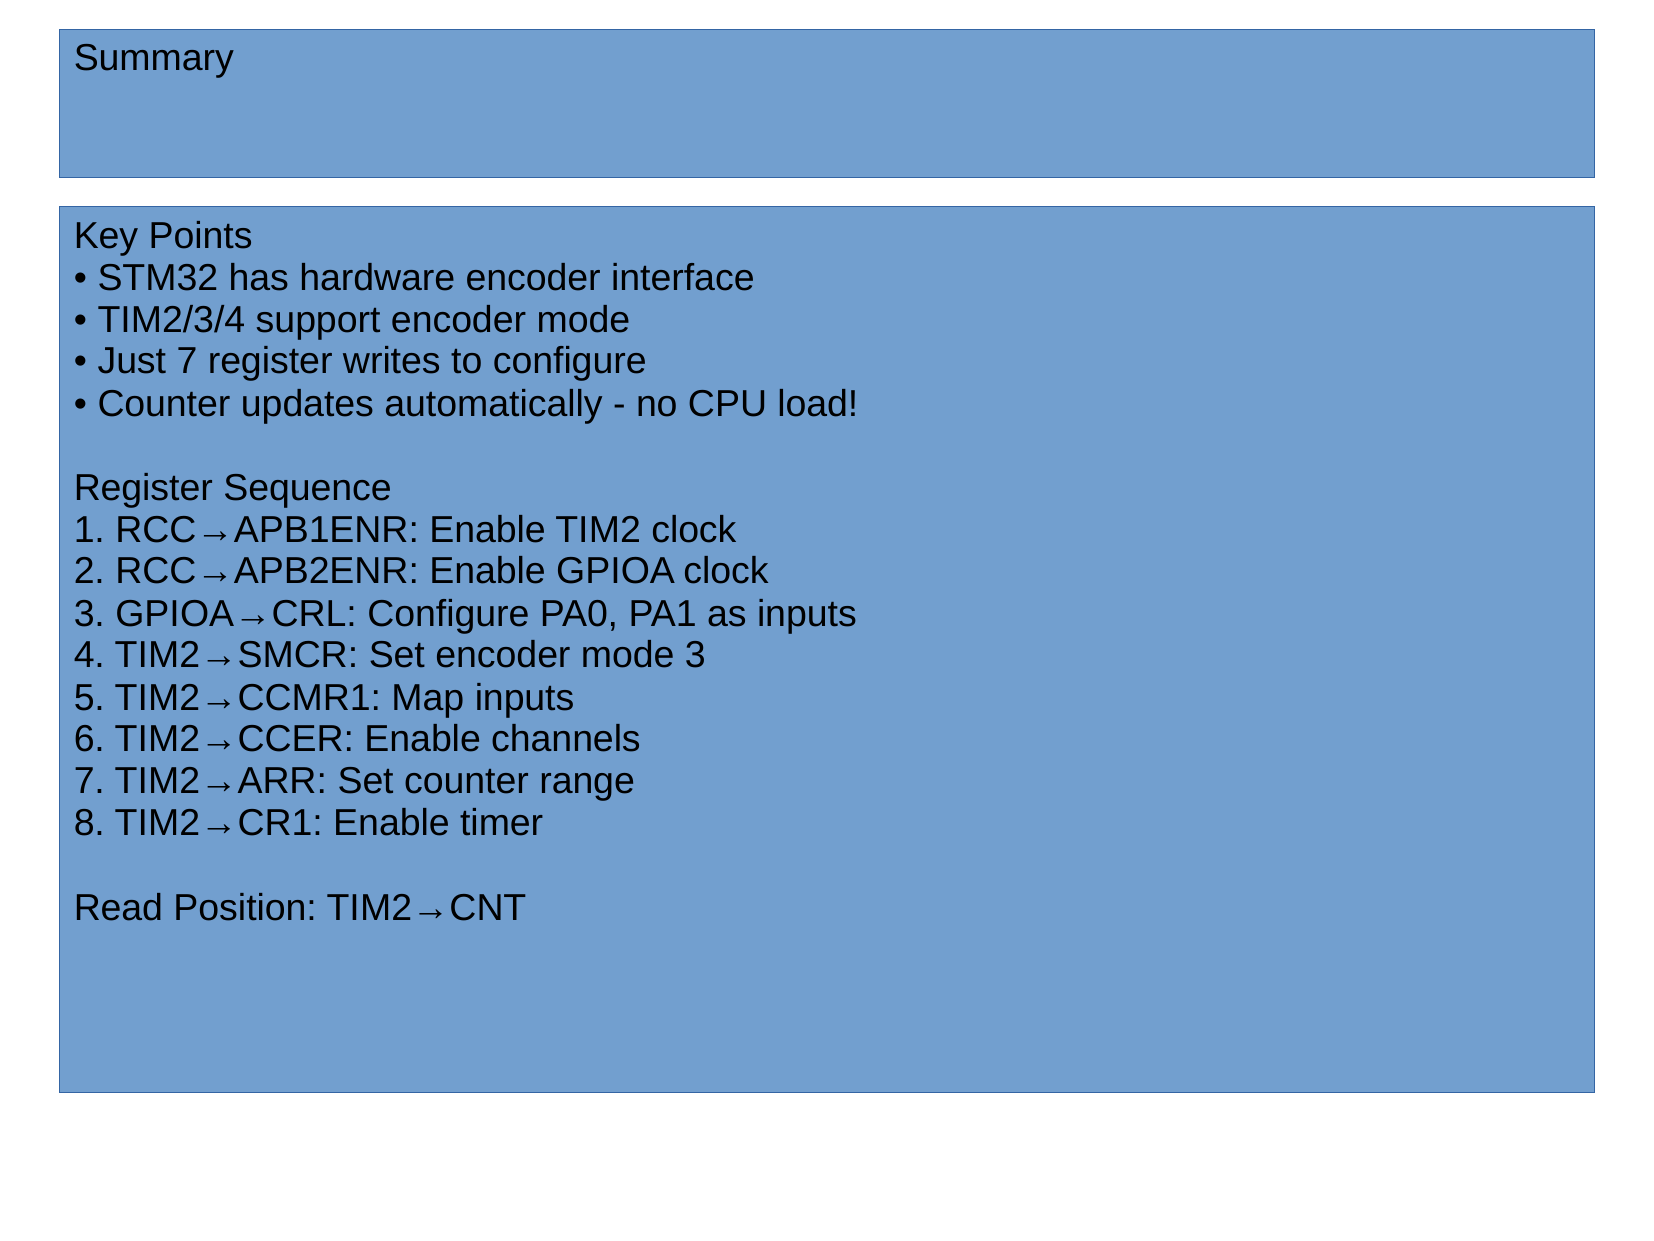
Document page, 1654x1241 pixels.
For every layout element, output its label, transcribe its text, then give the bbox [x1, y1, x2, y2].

text_box Summary [59, 29, 1595, 178]
text_box Key Points • STM32 has hardware encoder interface • TIM2/3/4 support encoder mode • Just 7 register writes to configure • Counter updates automatically - no CPU load! Register Sequence 1. RCC→APB1ENR: Enable TIM2 clock 2. RCC→APB2ENR: Enable GPIOA clock 3. GPIOA→CRL: Configure PA0, PA1 as inputs 4. TIM2→SMCR: Set encoder mode 3 5. TIM2→CCMR1: Map inputs 6. TIM2→CCER: Enable channels 7. TIM2→ARR: Set counter range 8. TIM2→CR1: Enable timer Read Position: TIM2→CNT [59, 206, 1595, 1093]
